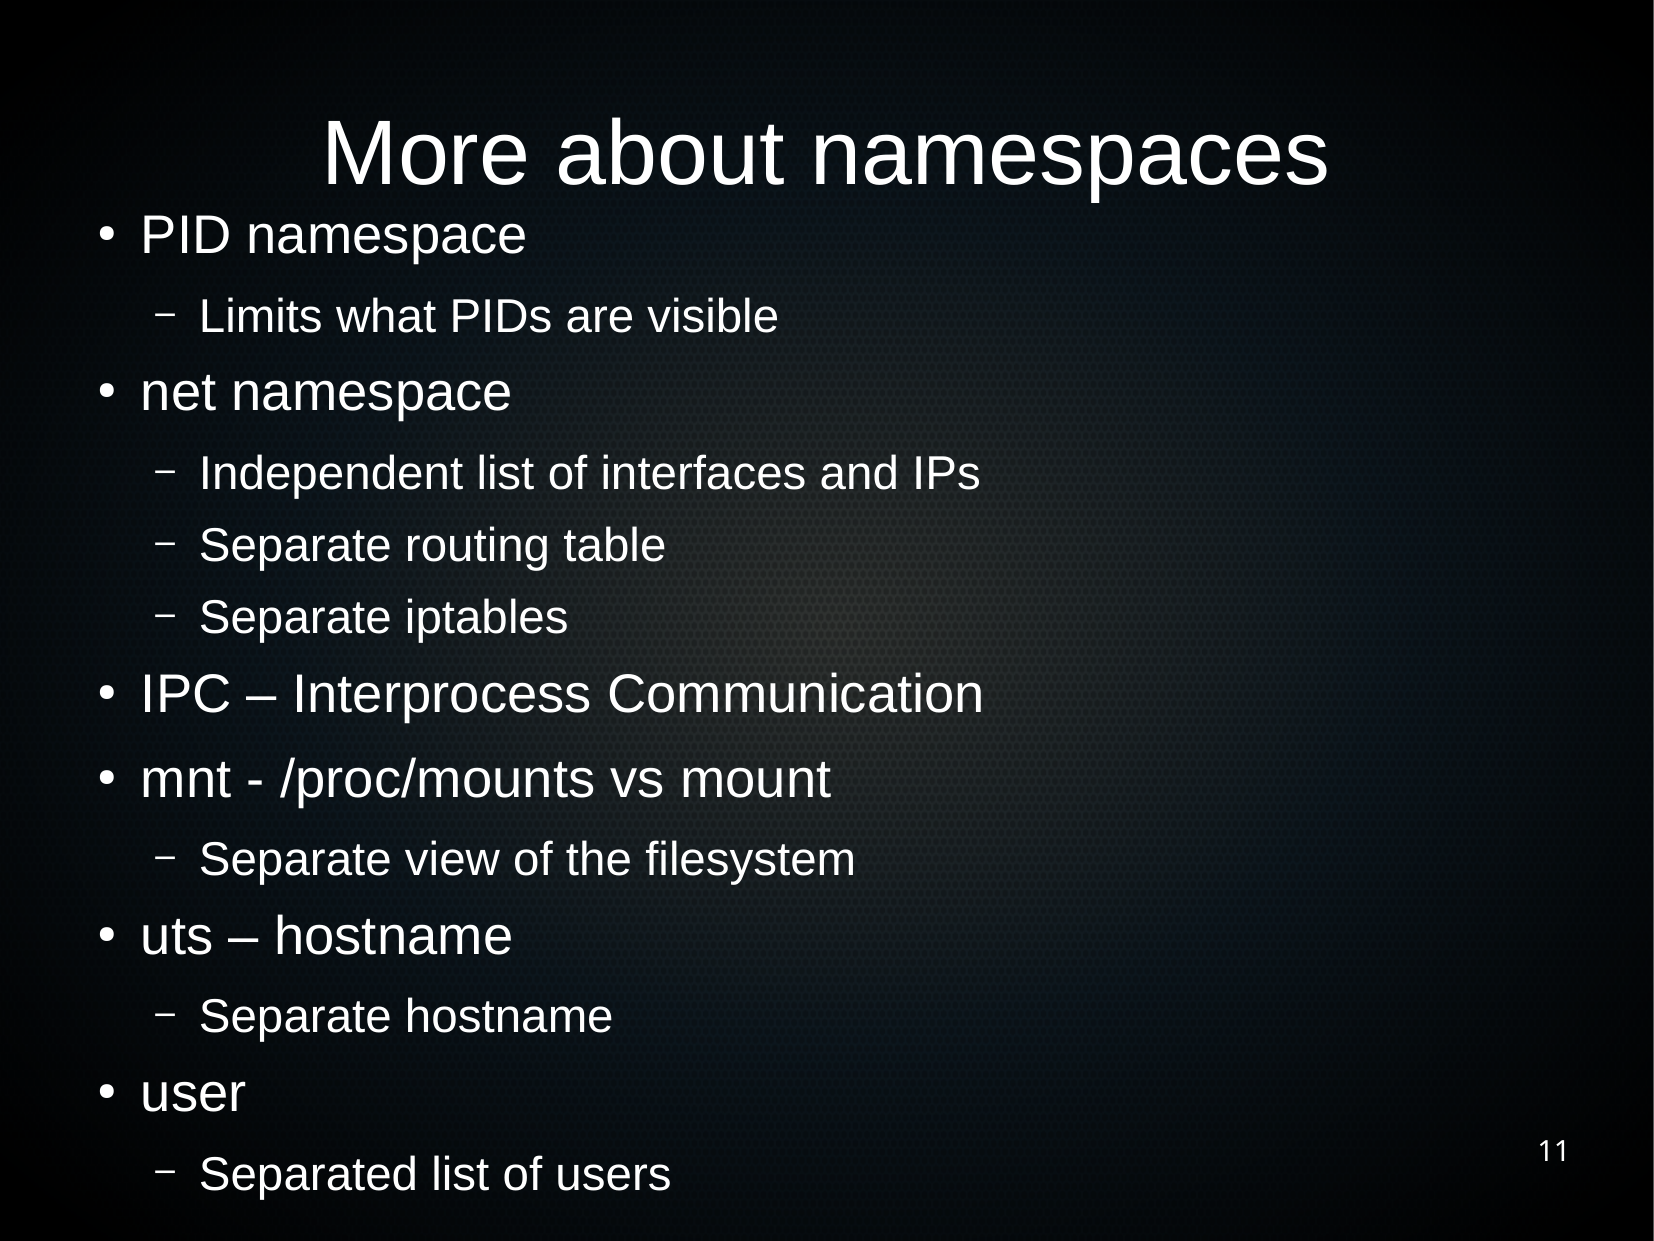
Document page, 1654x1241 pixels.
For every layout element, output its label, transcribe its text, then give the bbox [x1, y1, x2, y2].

title More about namespaces [82, 49, 1571, 257]
list PID namespace Limits what PIDs are visible net namespace Independent list of interfaces and IPs Separate routing table Separate iptables IPC – Interprocess Communication mnt - /proc/mounts vs mount Separate view of the filesystem uts – hostname Separate hostname user Separated list of users [82, 204, 1538, 1202]
picture [0, 0, 1654, 1241]
